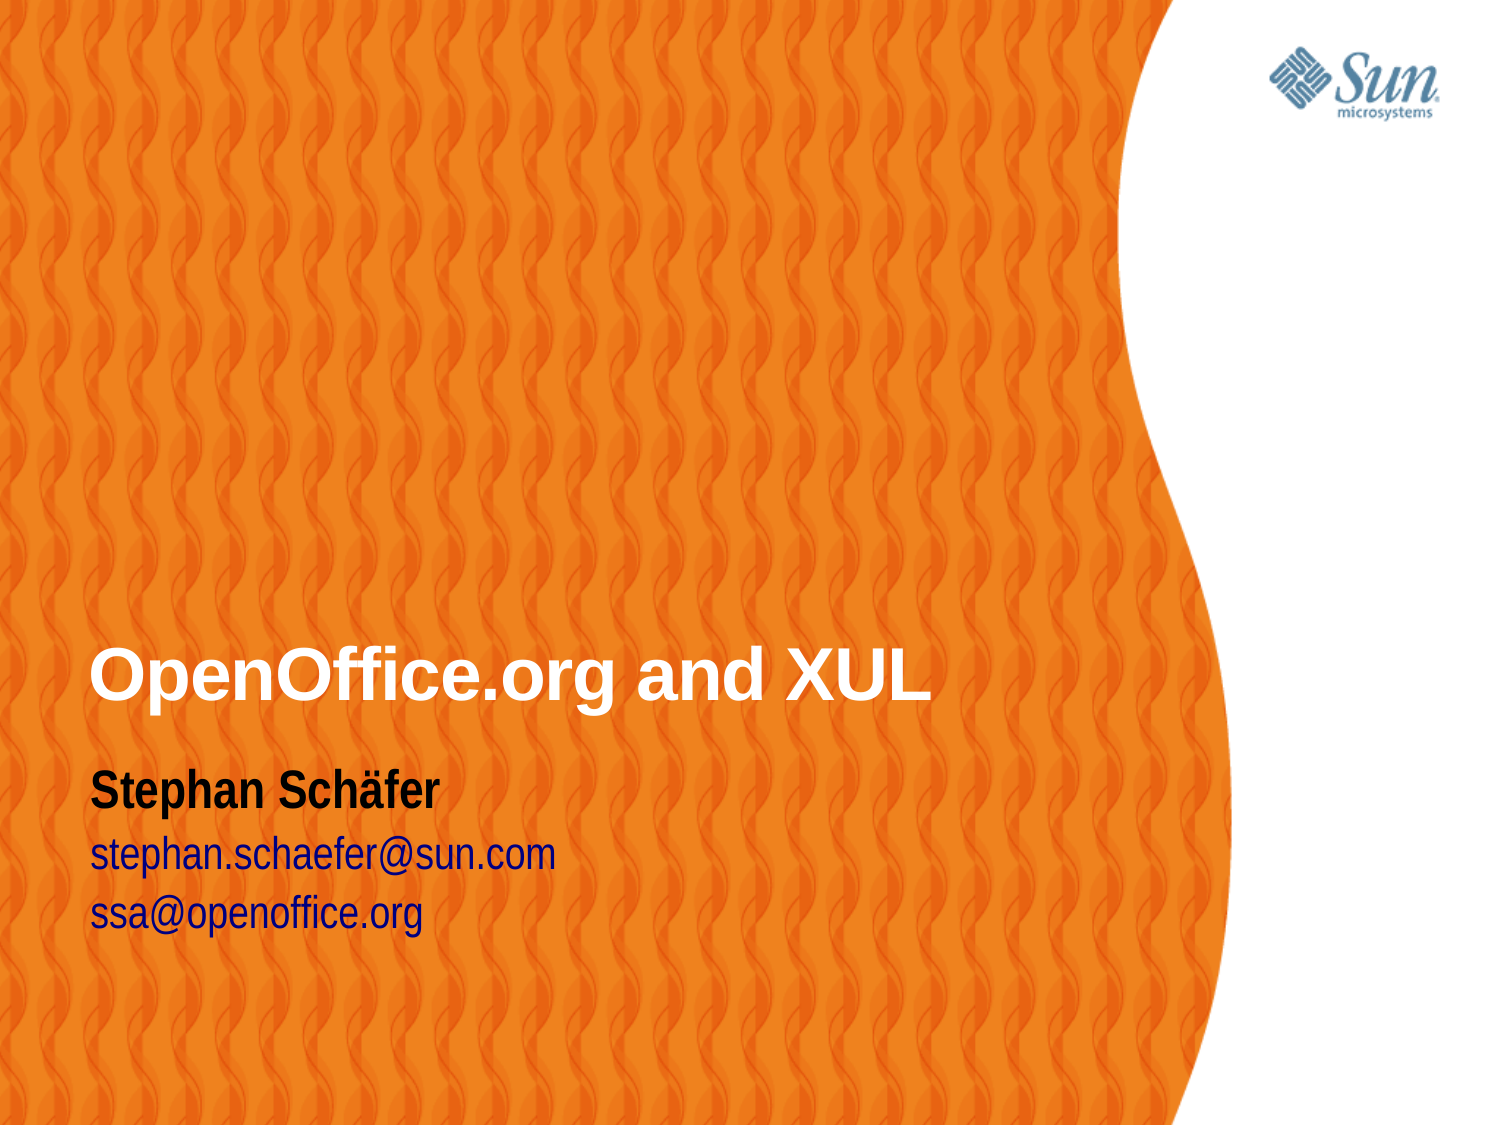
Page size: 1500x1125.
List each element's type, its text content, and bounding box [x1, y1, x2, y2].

list Stephan Schäfer stephan.schaefer@sun.com ssa@openoffice.org [90, 766, 1080, 1064]
picture [0, 0, 1494, 1125]
title OpenOffice.org and XUL [88, 470, 1086, 716]
